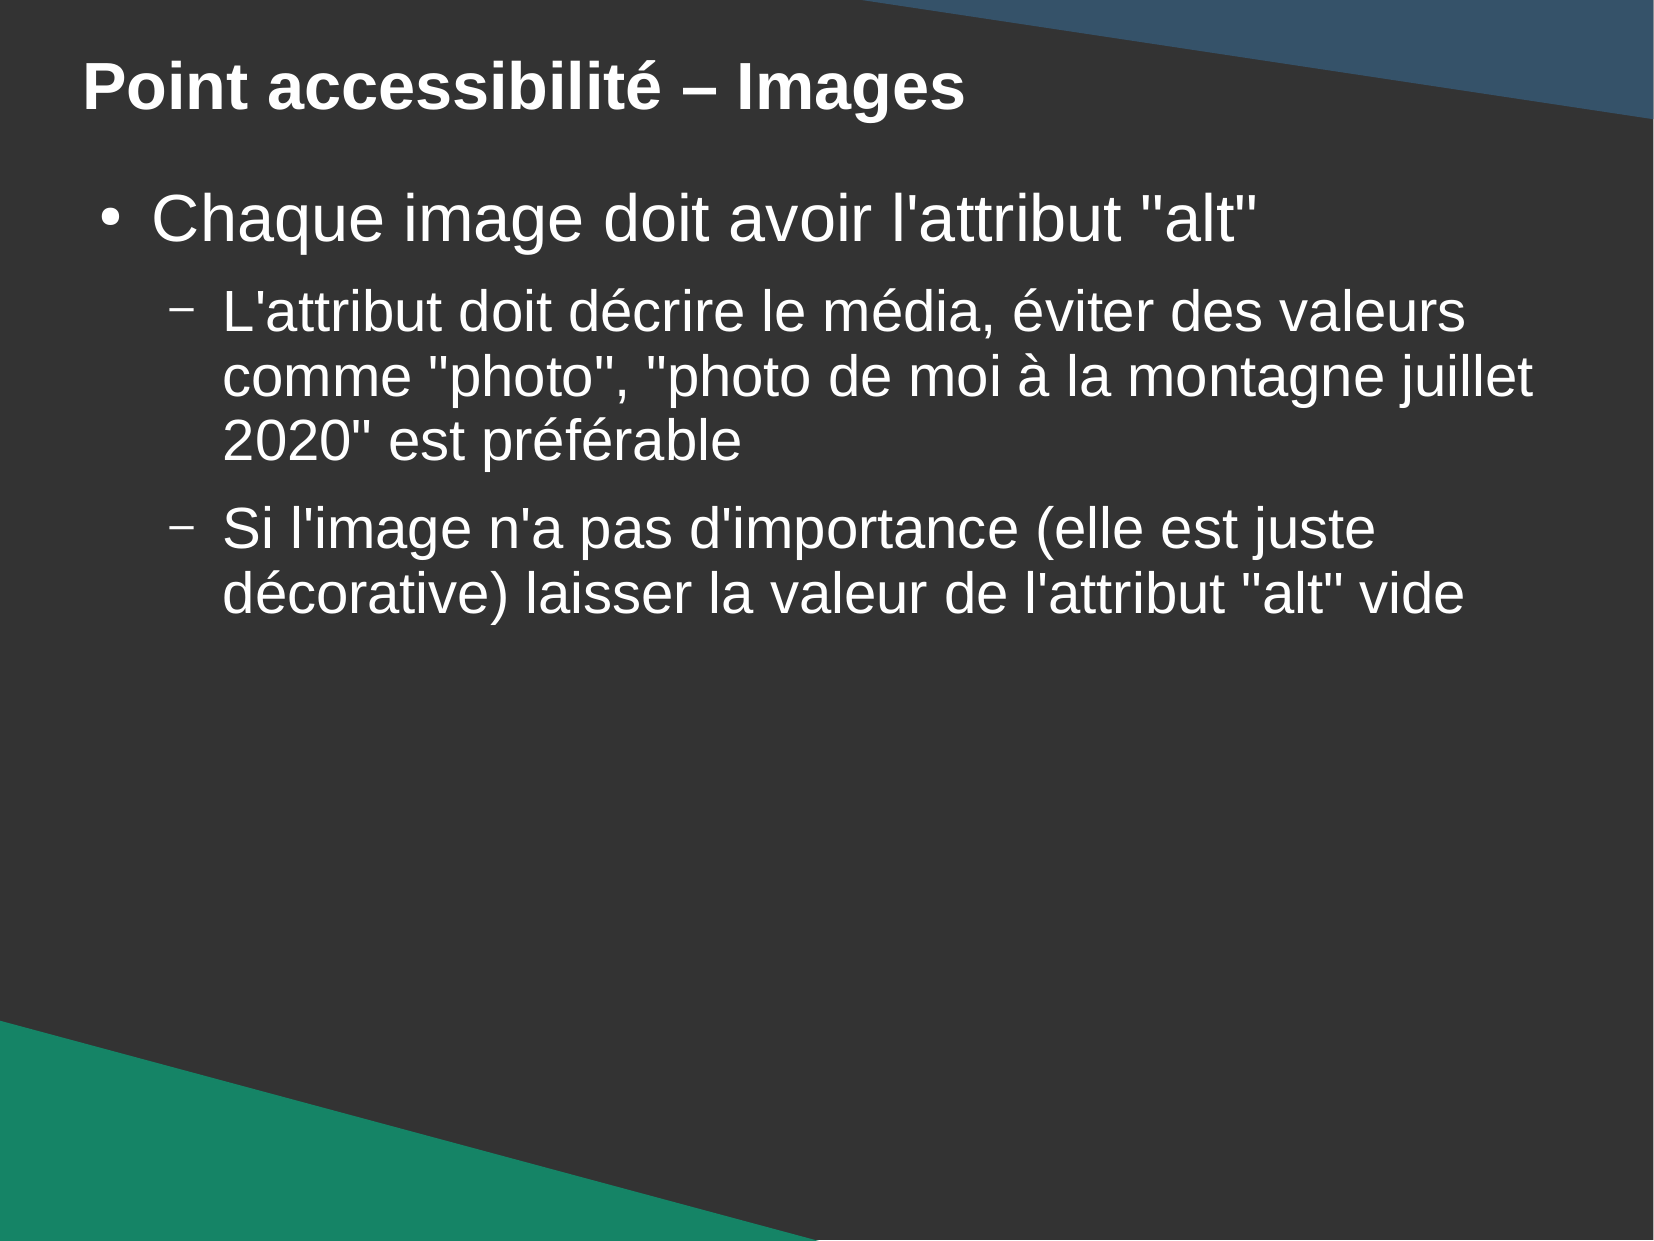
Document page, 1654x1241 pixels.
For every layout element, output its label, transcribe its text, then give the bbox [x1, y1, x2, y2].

text_box [0, 1020, 819, 1241]
title Point accessibilité – Images [82, 49, 1571, 162]
list Chaque image doit avoir l'attribut "alt" L'attribut doit décrire le média, éviter des valeurs comme "photo", "photo de moi à la montagne juillet 2020" est préférable Si l'image n'a pas d'importance (elle est juste décorative) laisser la valeur de l'attribut "alt" vide [80, 180, 1605, 981]
text_box [861, 0, 1654, 120]
